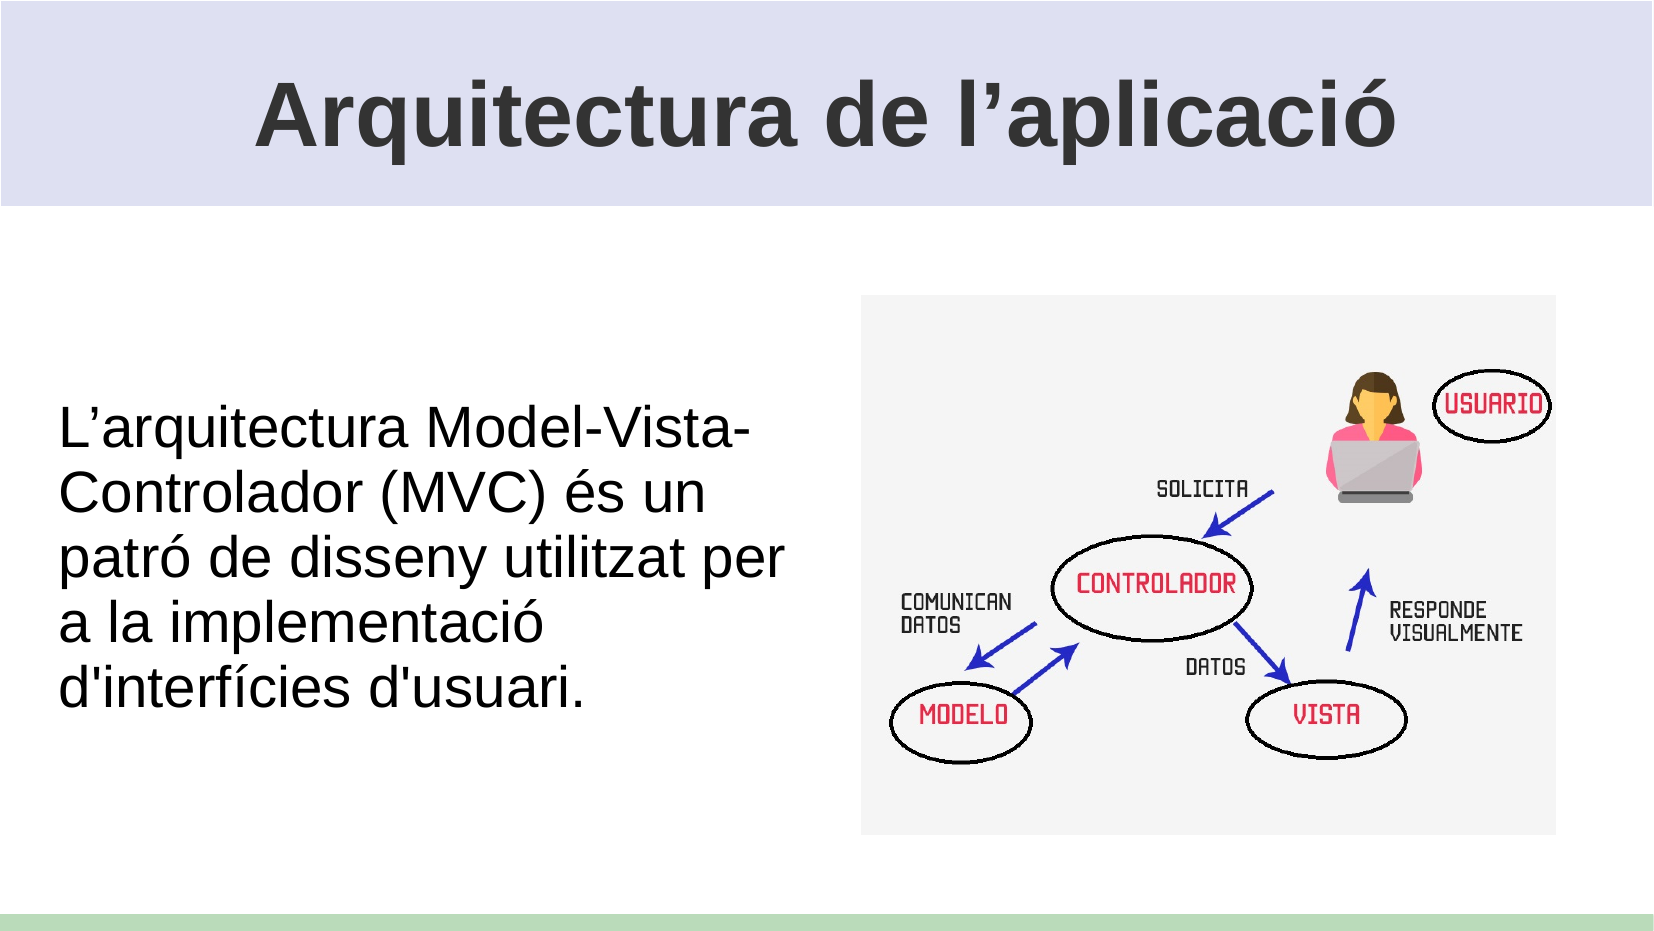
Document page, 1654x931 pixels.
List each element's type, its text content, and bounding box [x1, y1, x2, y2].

text_box [0, 0, 1654, 207]
picture [861, 295, 1556, 835]
text_box [0, 915, 1654, 931]
title Arquitectura de l’aplicació [82, 37, 1571, 193]
list L’arquitectura Model-Vista-Controlador (MVC) és un patró de disseny utilitzat per a la implementació d'interfícies d'usuari. [59, 394, 809, 915]
